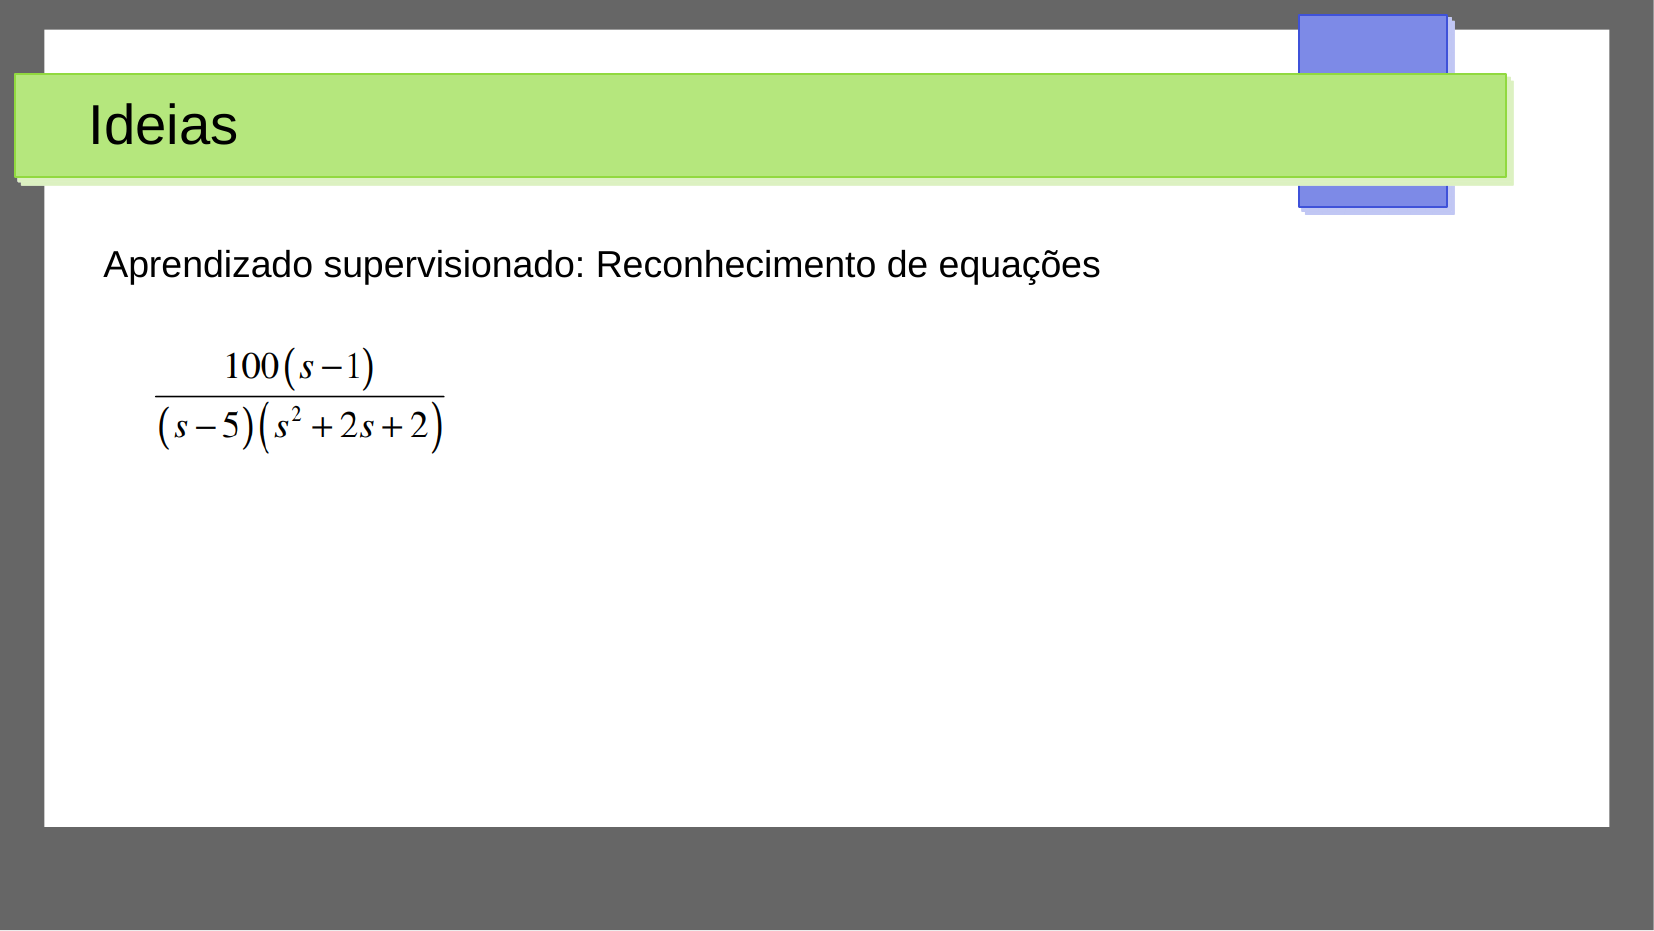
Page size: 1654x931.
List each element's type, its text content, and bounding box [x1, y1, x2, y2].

text_box Aprendizado supervisionado: Reconhecimento de equações [88, 236, 1241, 294]
title Ideias [88, 73, 1506, 178]
picture [118, 323, 473, 473]
